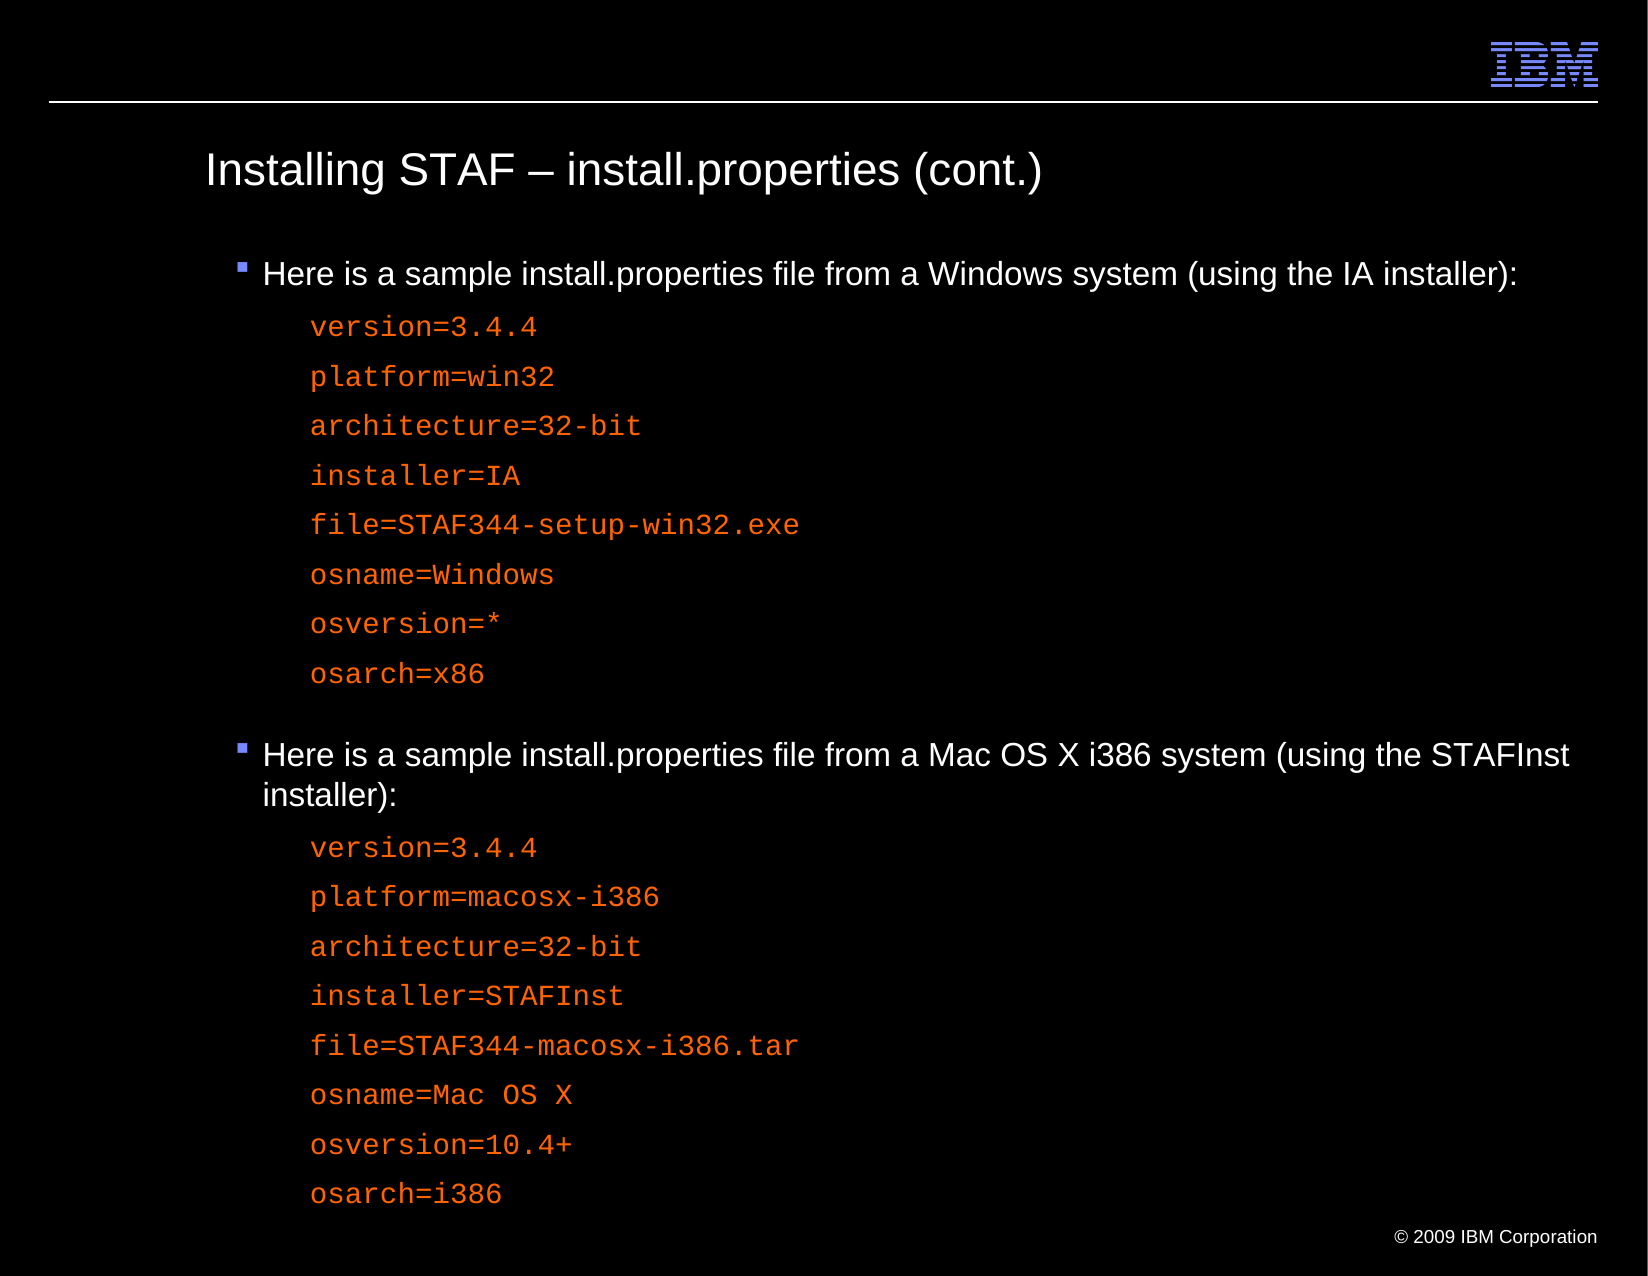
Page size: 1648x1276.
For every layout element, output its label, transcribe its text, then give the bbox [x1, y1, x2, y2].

title Installing STAF – install.properties (cont.) [188, 137, 1648, 231]
picture [1491, 42, 1598, 87]
text_box Here is a sample install.properties file from a Windows system (using the IA installer): version=3.4.4 platform=win32 architecture=32-bit installer=IA file=STAF344-setup-win32.exe osname=Windows osversion=* osarch=x86 Here is a sample install.properties file from a Mac OS X i386 system (using the STAFInst installer): version=3.4.4 platform=macosx-i386 architecture=32-bit installer=STAFInst file=STAF344-macosx-i386.tar osname=Mac OS X osversion=10.4+ osarch=i386 [235, 252, 1599, 1210]
